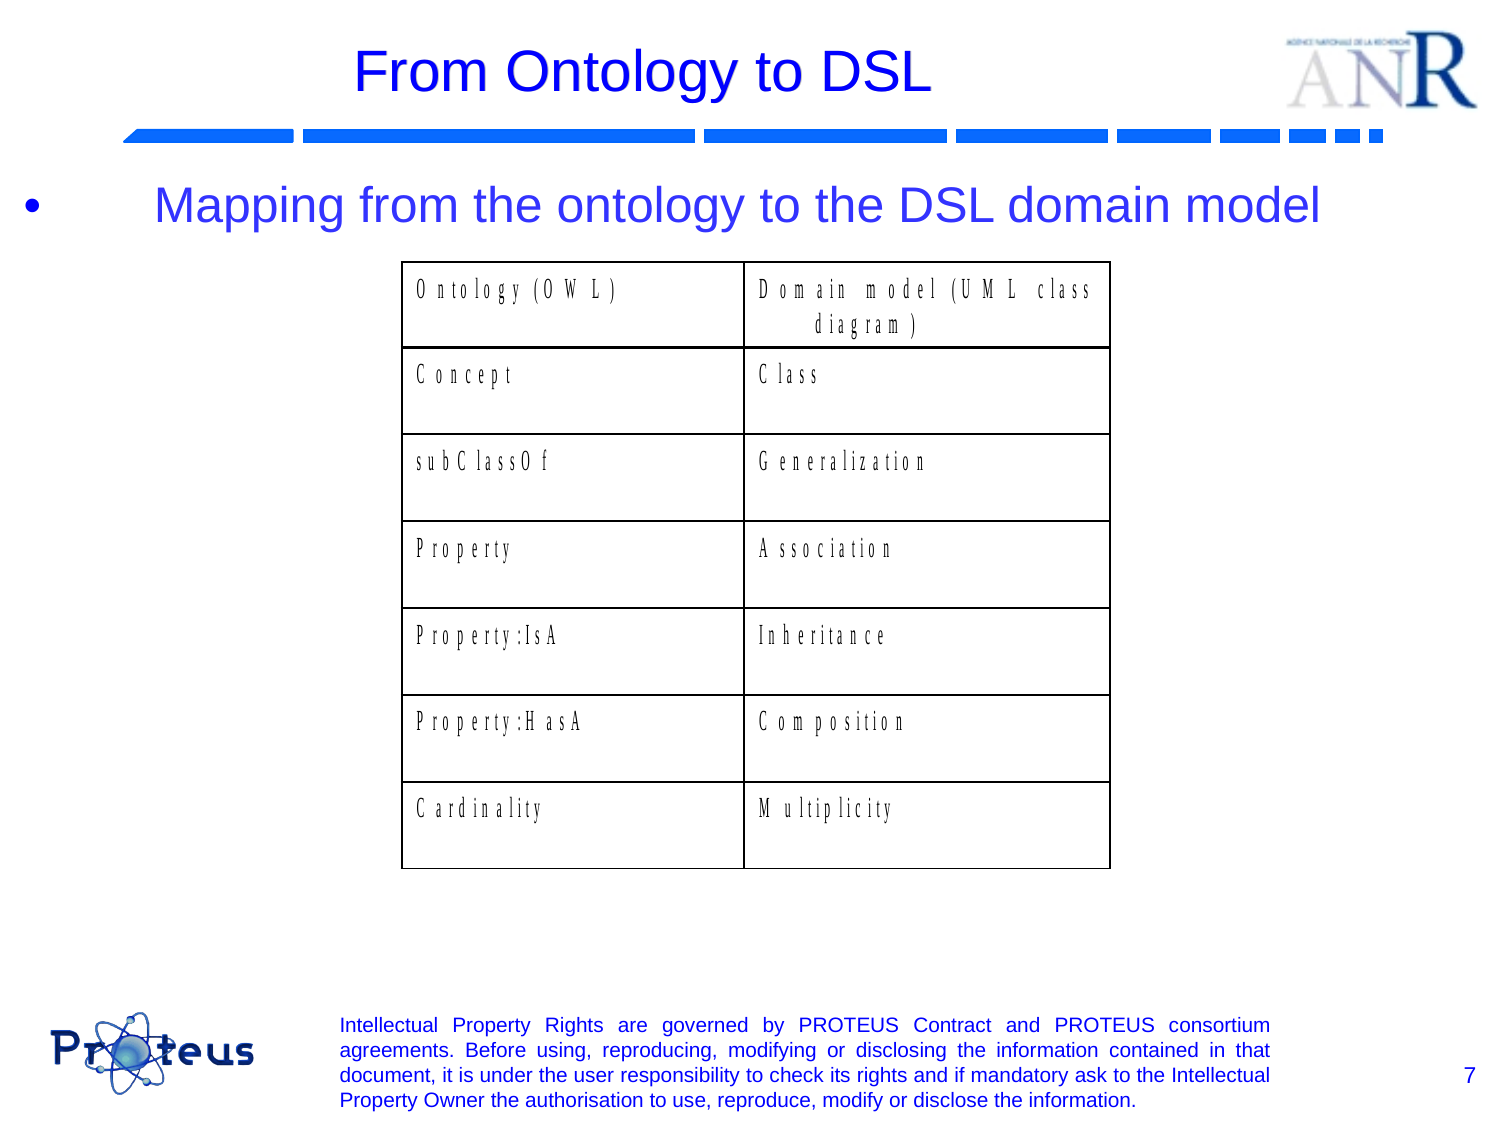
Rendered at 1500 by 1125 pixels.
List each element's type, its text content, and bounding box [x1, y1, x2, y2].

picture [1281, 27, 1484, 115]
list • Mapping from the ontology to the DSL domain model [23, 177, 1441, 1004]
title From Ontology to DSL [23, 11, 1264, 130]
picture [35, 1004, 272, 1101]
picture [399, 261, 1113, 869]
